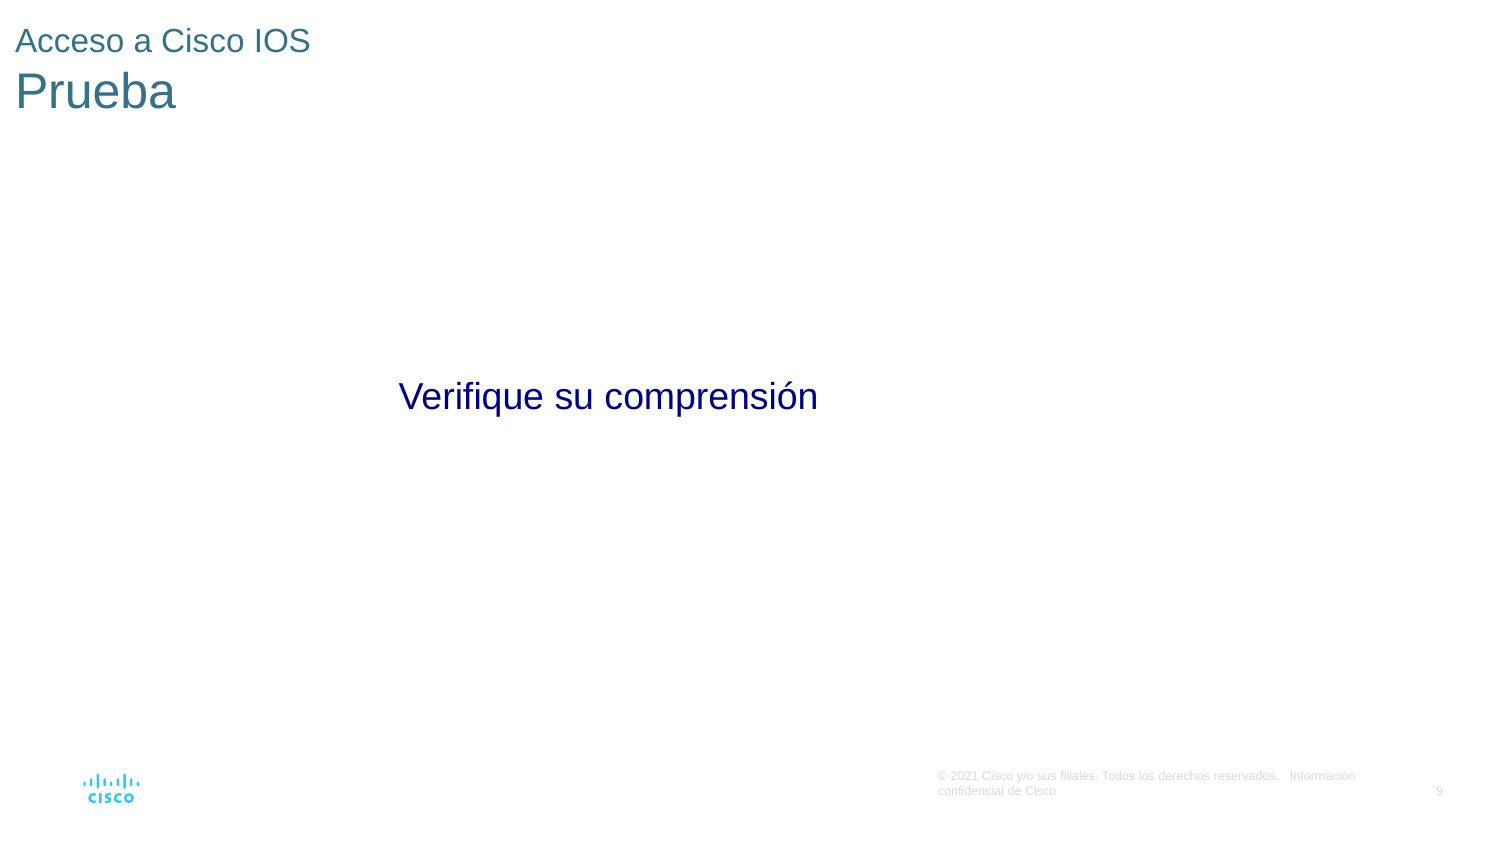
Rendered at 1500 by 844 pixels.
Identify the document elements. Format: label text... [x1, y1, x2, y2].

title Acceso a Cisco IOS Prueba [0, 6, 1500, 131]
text_box Verifique su comprensión [383, 368, 1040, 443]
